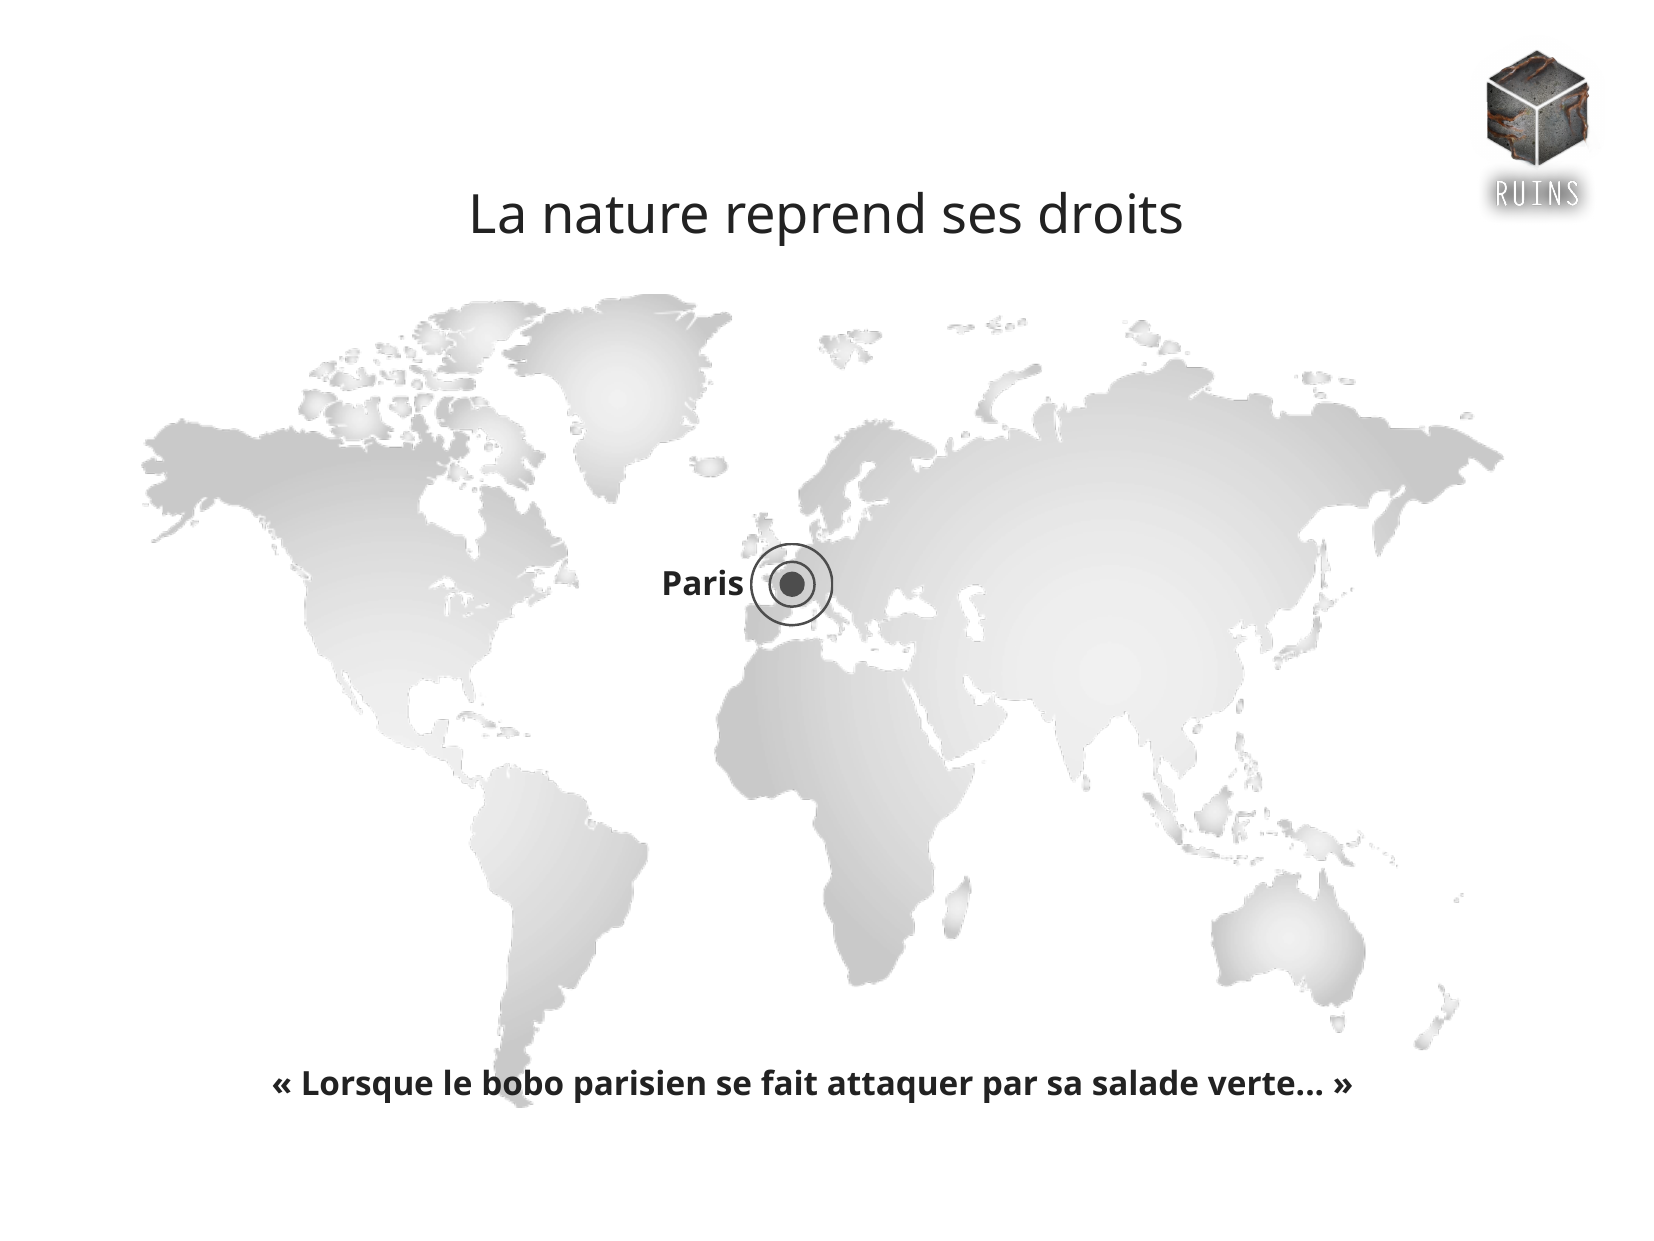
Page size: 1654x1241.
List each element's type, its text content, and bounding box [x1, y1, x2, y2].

title La nature reprend ses droits [82, 73, 1571, 278]
title Paris [661, 551, 875, 615]
picture [141, 294, 1506, 1108]
title « Lorsque le bobo parisien se fait attaquer par sa salade verte... » [271, 966, 1359, 1199]
picture [1429, 29, 1648, 249]
